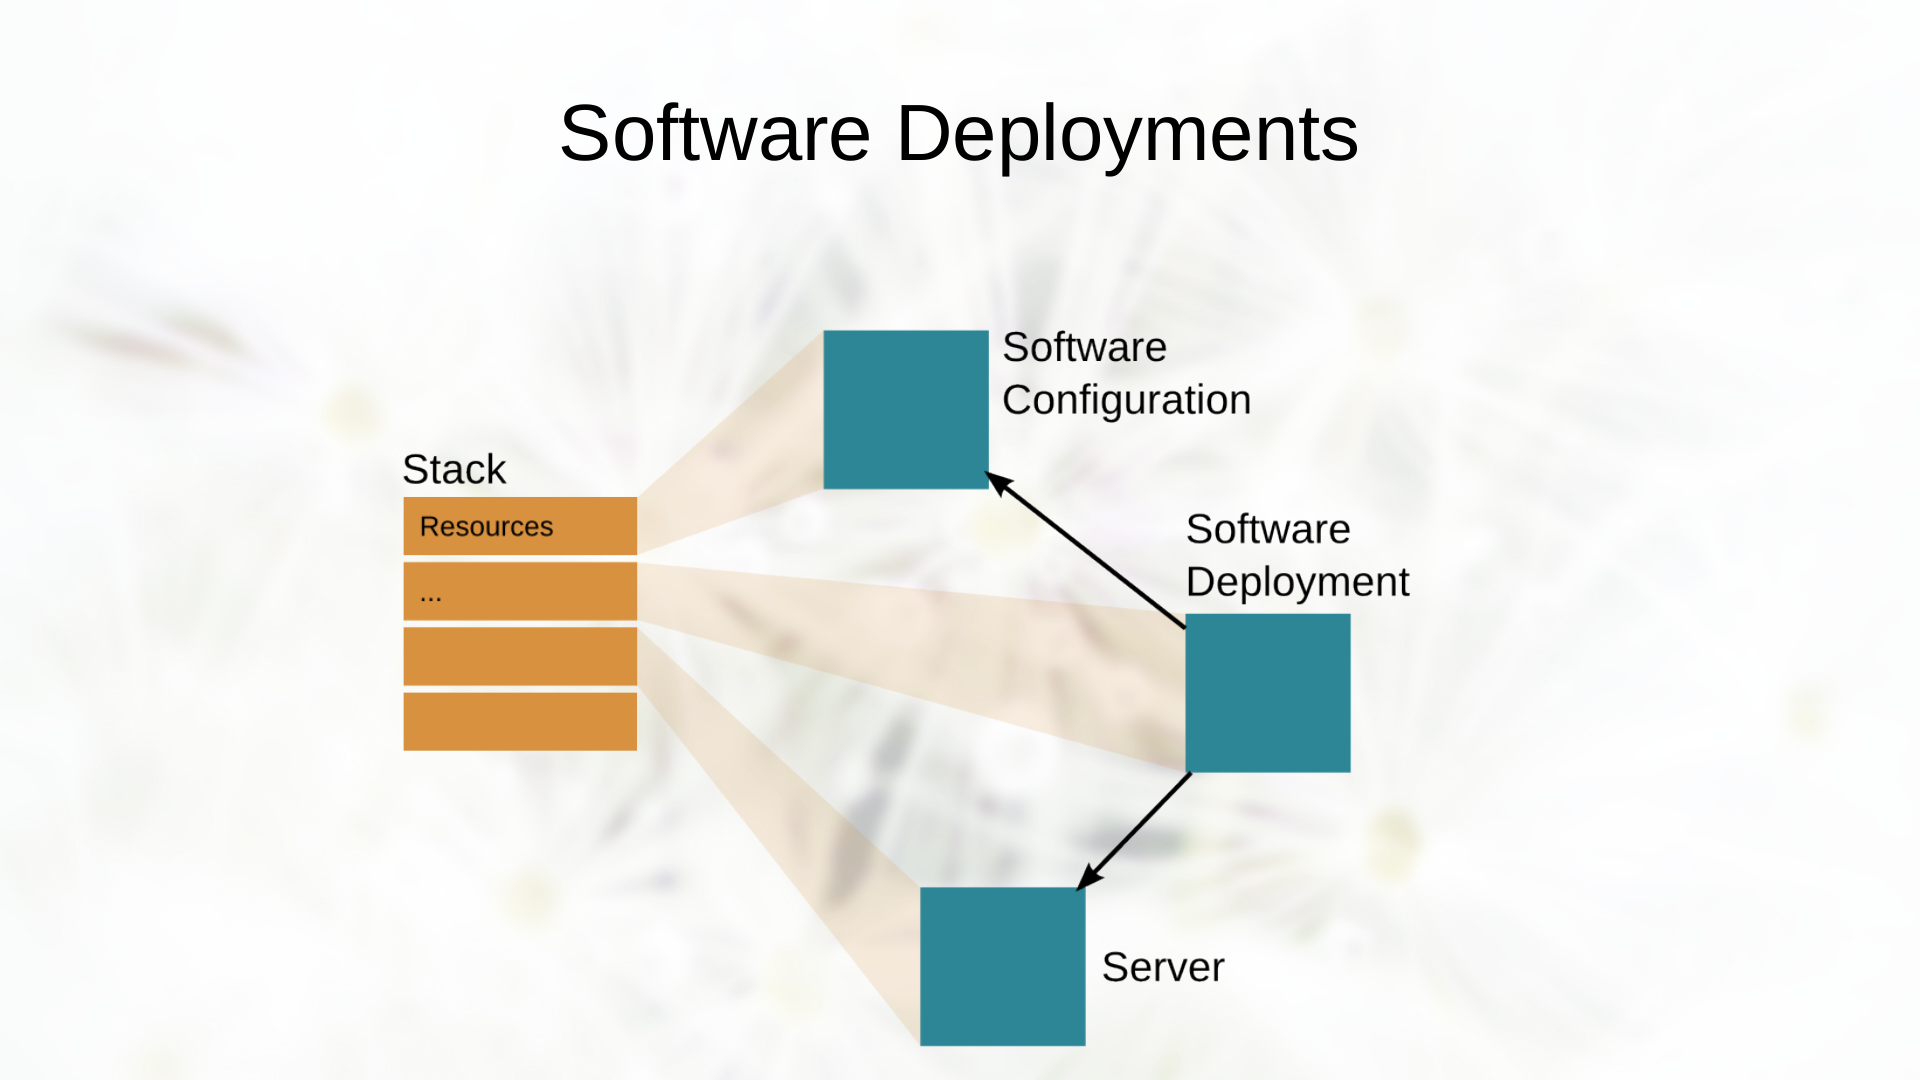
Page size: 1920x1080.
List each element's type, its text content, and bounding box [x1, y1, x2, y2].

title Software Deployments [95, 42, 1824, 224]
picture [0, 0, 1920, 1080]
